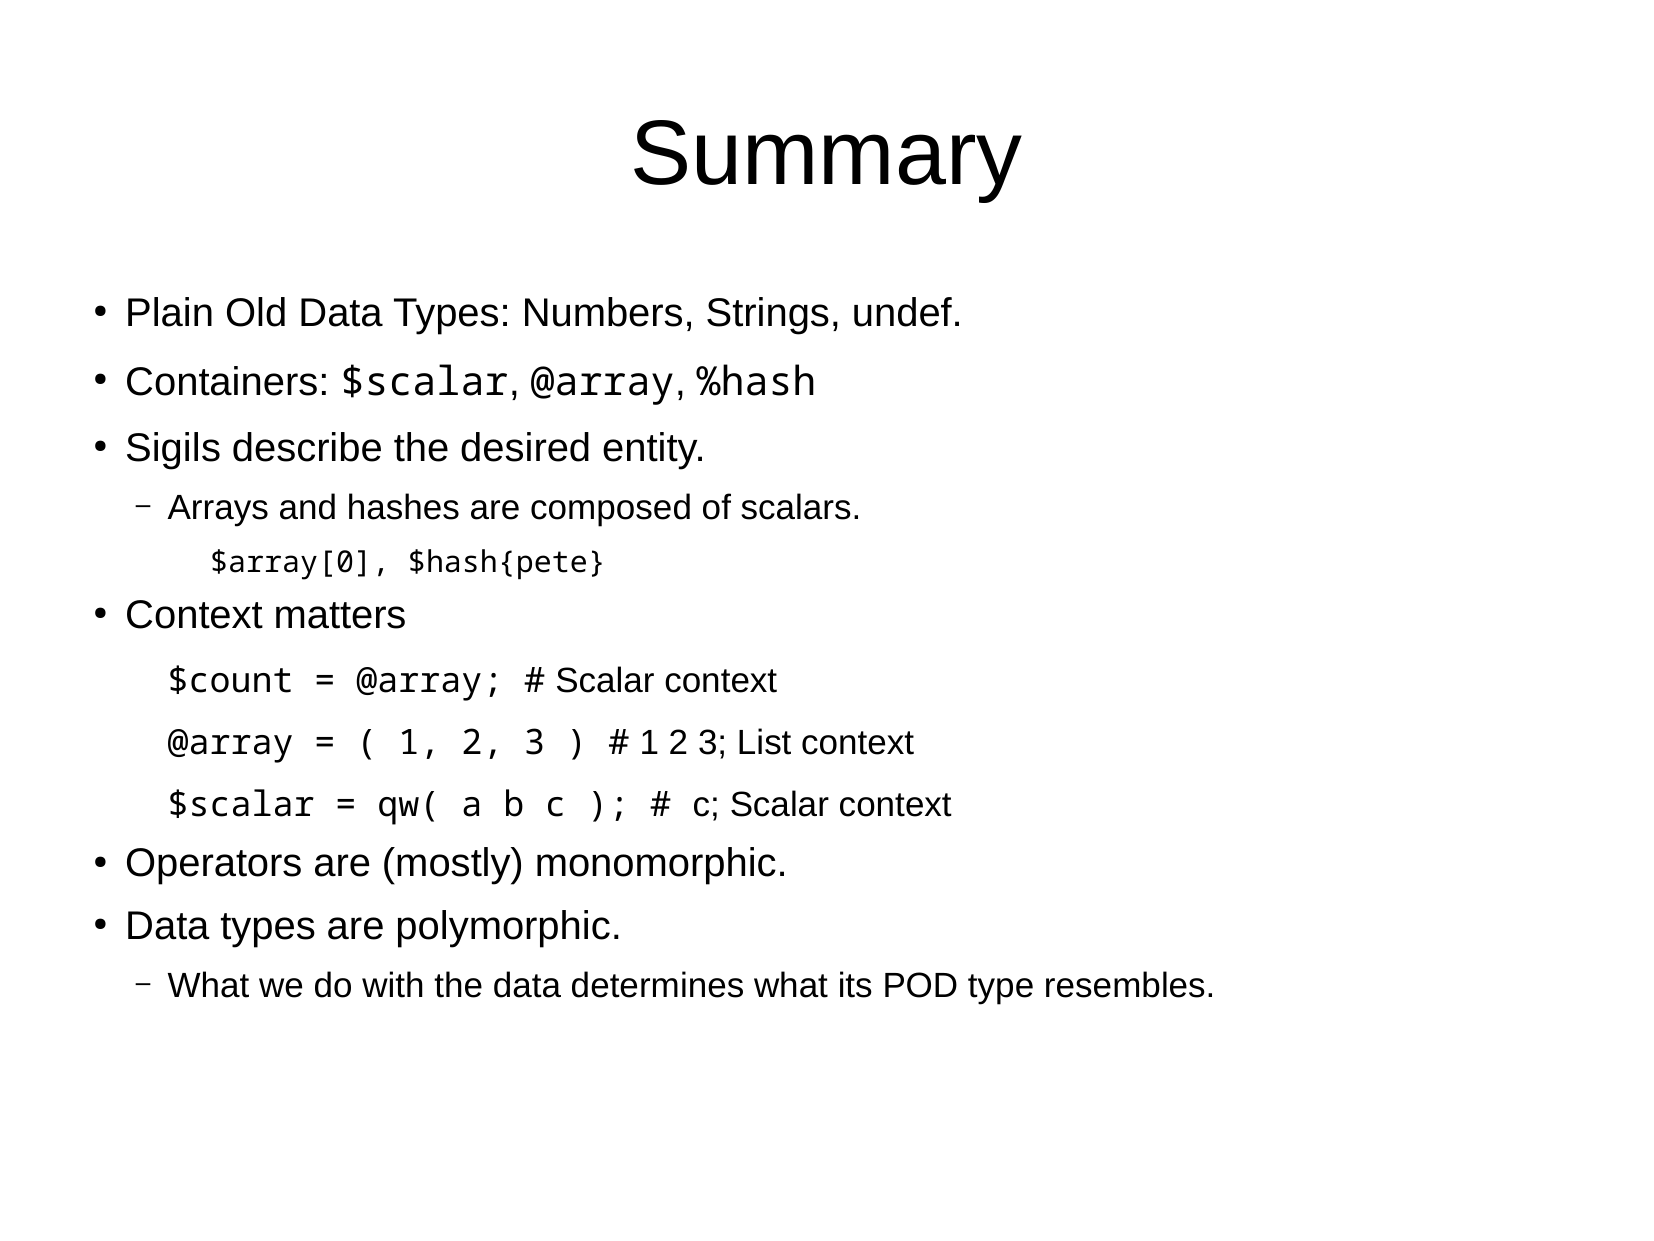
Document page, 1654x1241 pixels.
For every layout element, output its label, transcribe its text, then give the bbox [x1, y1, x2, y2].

title Summary [82, 49, 1571, 257]
list Plain Old Data Types: Numbers, Strings, undef. Containers: $scalar, @array, %hash Sigils describe the desired entity. Arrays and hashes are composed of scalars. $array[0], $hash{pete} Context matters $count = @array; # Scalar context @array = ( 1, 2, 3 ) # 1 2 3; List context $scalar = qw( a b c ); # c; Scalar context Operators are (mostly) monomorphic. Data types are polymorphic. What we do with the data determines what its POD type resembles. [82, 290, 1571, 1010]
